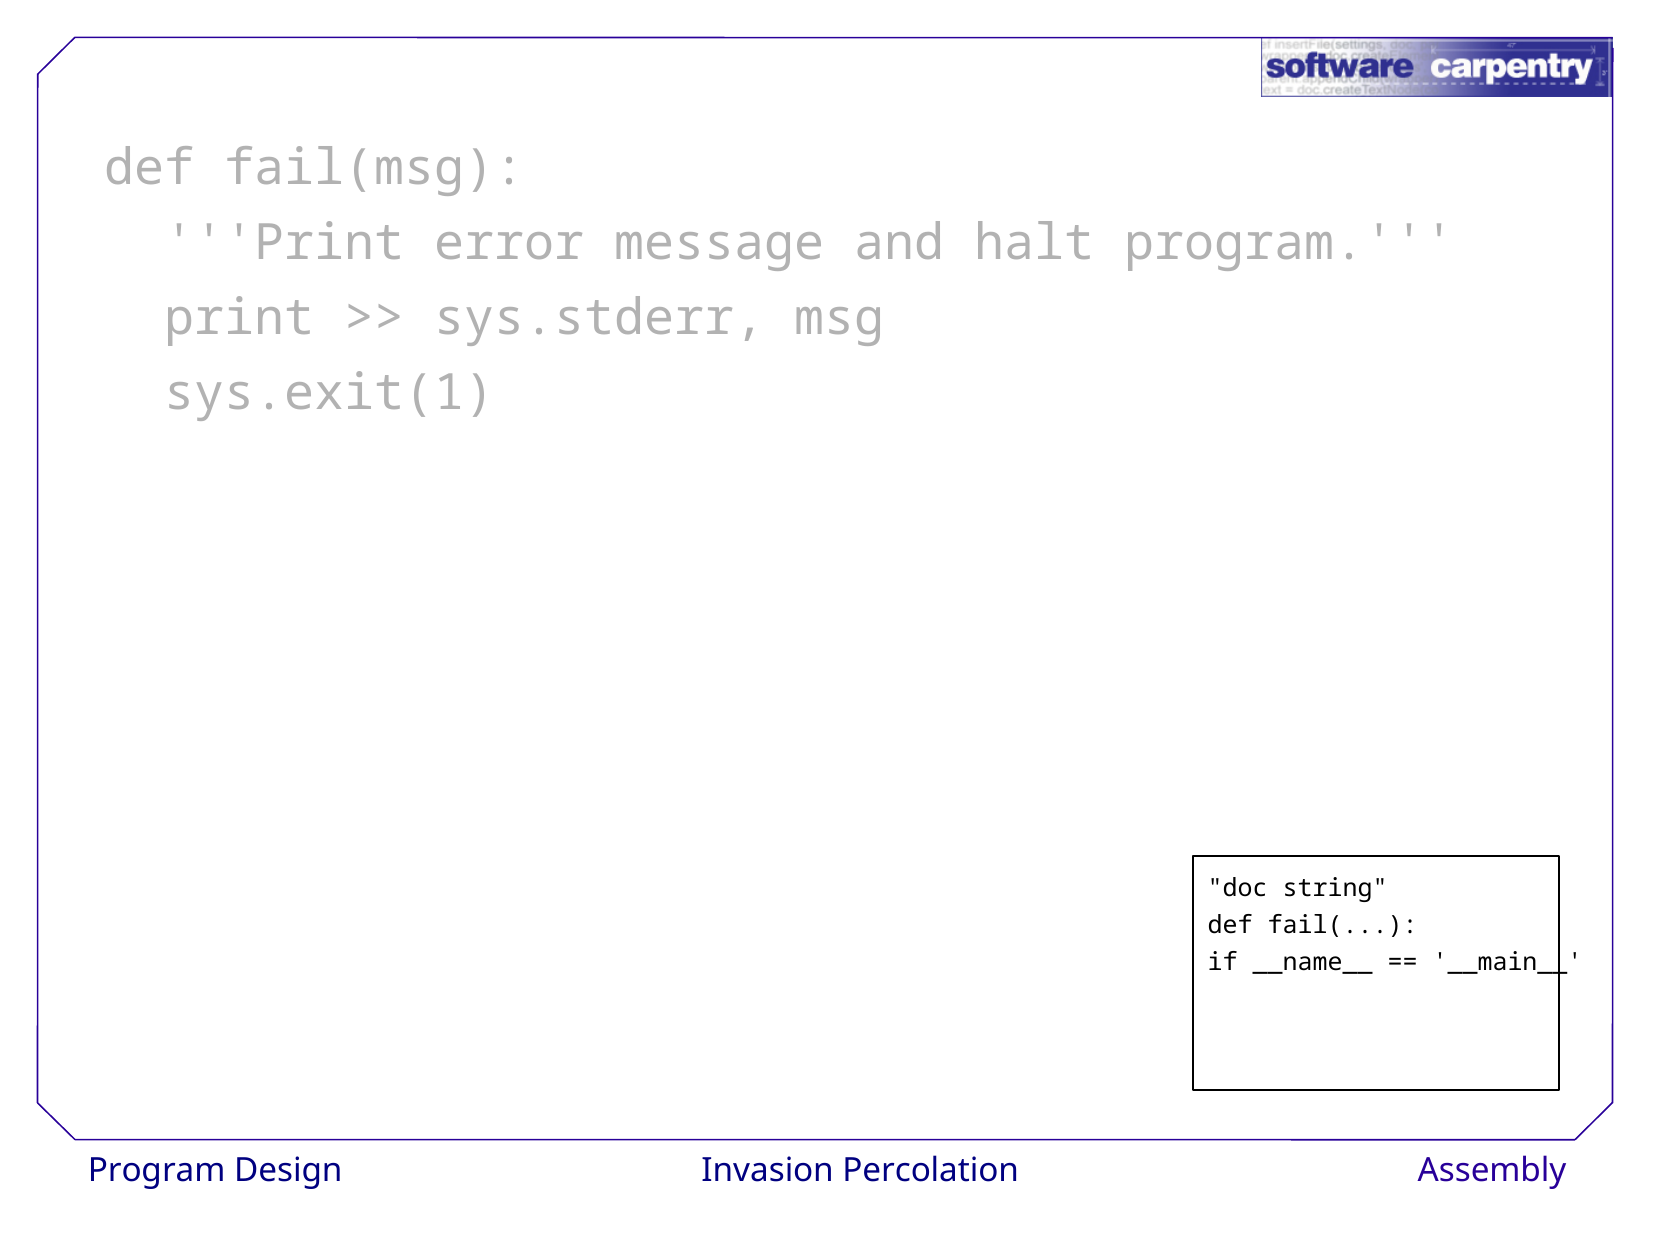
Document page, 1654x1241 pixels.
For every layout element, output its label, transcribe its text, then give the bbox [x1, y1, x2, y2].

text_box def fail(msg): '''Print error message and halt program.''' print >> sys.stderr, msg sys.exit(1) [89, 112, 1508, 1055]
picture [1261, 39, 1613, 97]
text_box "doc string" def fail(...): if __name__ == '__main__' [1192, 856, 1560, 1091]
